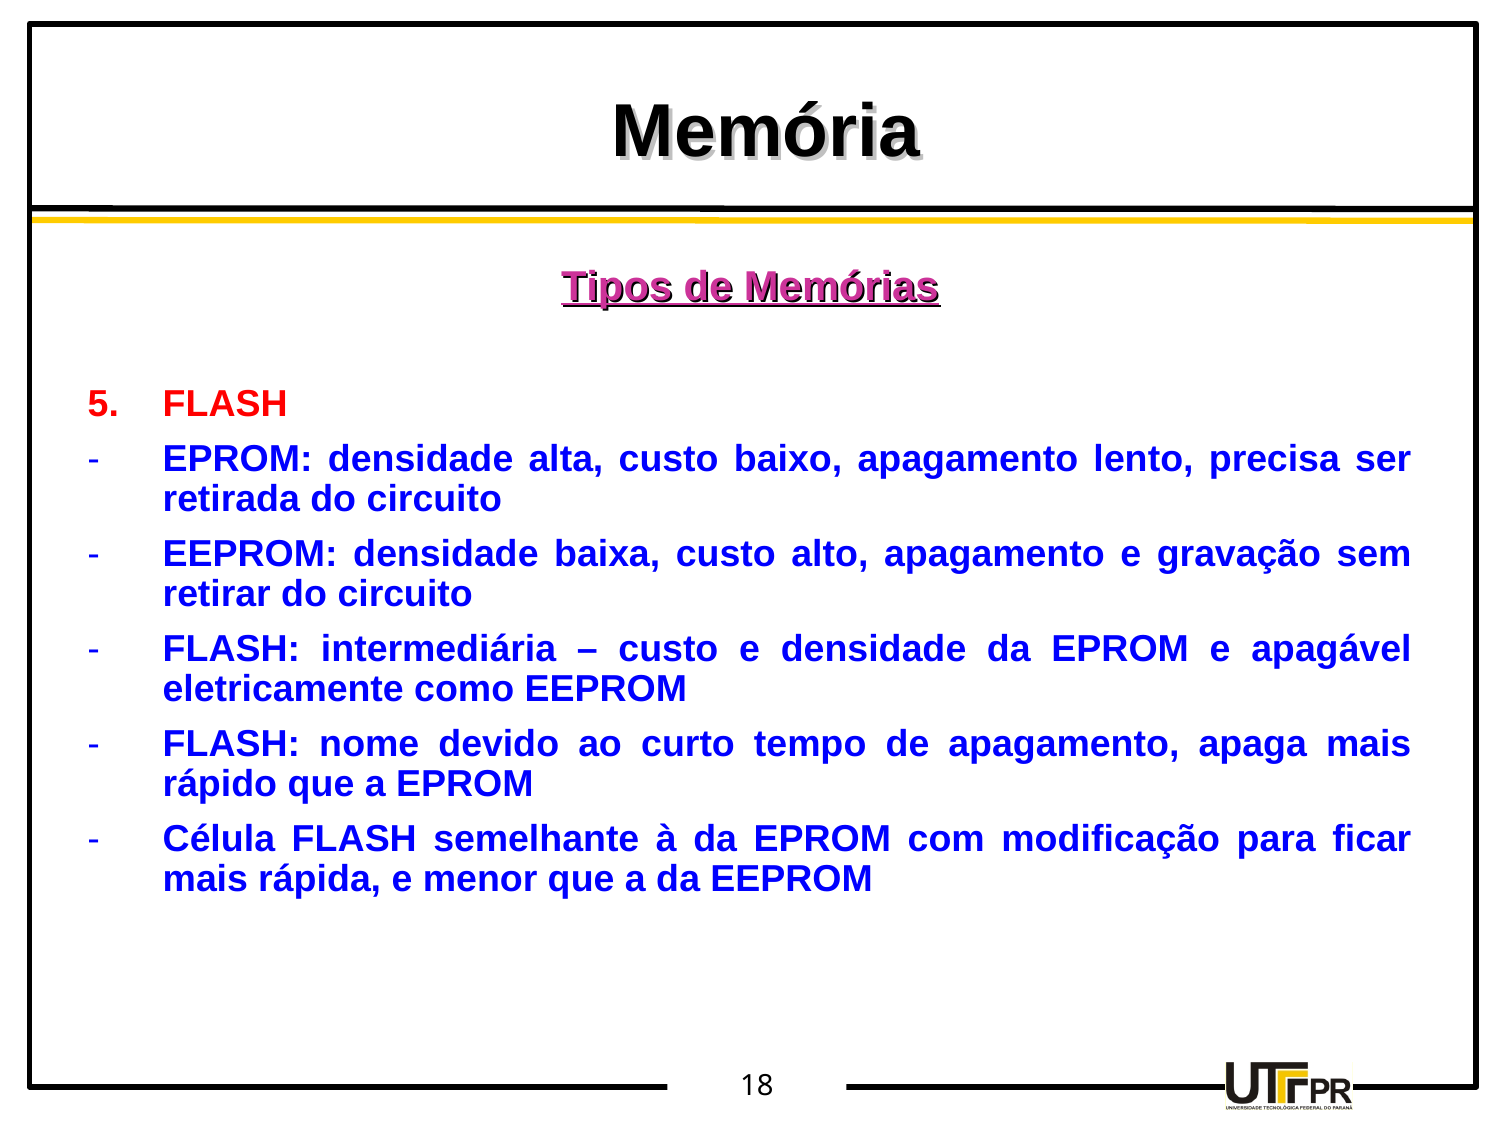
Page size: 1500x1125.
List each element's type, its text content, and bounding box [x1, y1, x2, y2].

text_box Memória [29, 29, 1477, 207]
list Tipos de Memórias FLASH EPROM: densidade alta, custo baixo, apagamento lento, precisa ser retirada do circuito EEPROM: densidade baixa, custo alto, apagamento e gravação sem retirar do circuito FLASH: intermediária – custo e densidade da EPROM e apagável eletricamente como EEPROM FLASH: nome devido ao curto tempo de apagamento, apaga mais rápido que a EPROM Célula FLASH semelhante à da EPROM com modificação para ficar mais rápida, e menor que a da EEPROM [72, 257, 1428, 1027]
picture [1225, 1062, 1353, 1110]
